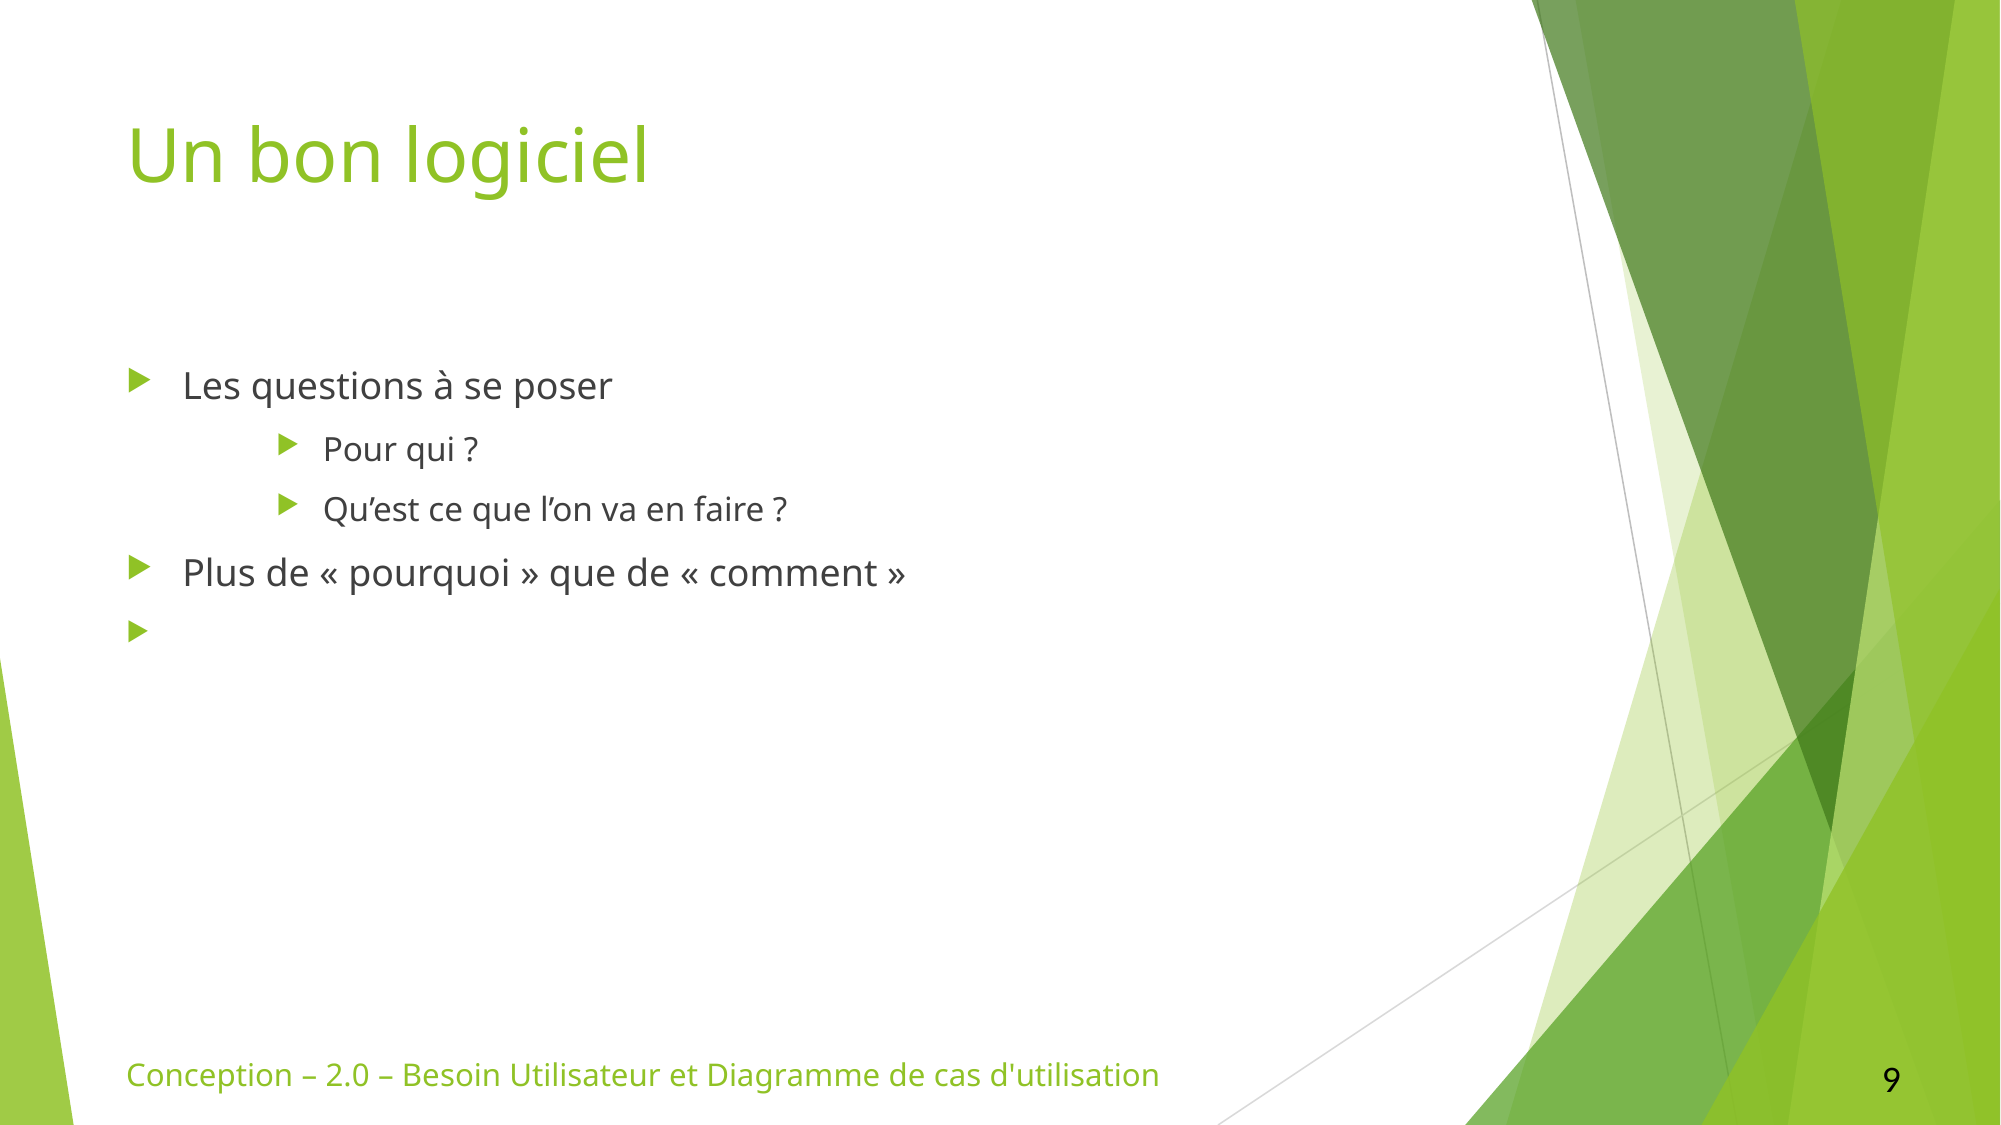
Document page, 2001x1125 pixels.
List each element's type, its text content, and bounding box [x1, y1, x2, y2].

text_box Conception – 2.0 – Besoin Utilisateur et Diagramme de cas d'utilisation [111, 1047, 1210, 1109]
title Un bon logiciel [111, 99, 1522, 317]
text_box [1866, 1047, 1979, 1108]
list Les questions à se poser Pour qui ? Qu’est ce que l’on va en faire ? Plus de « pourquoi » que de « comment » [111, 354, 1522, 992]
